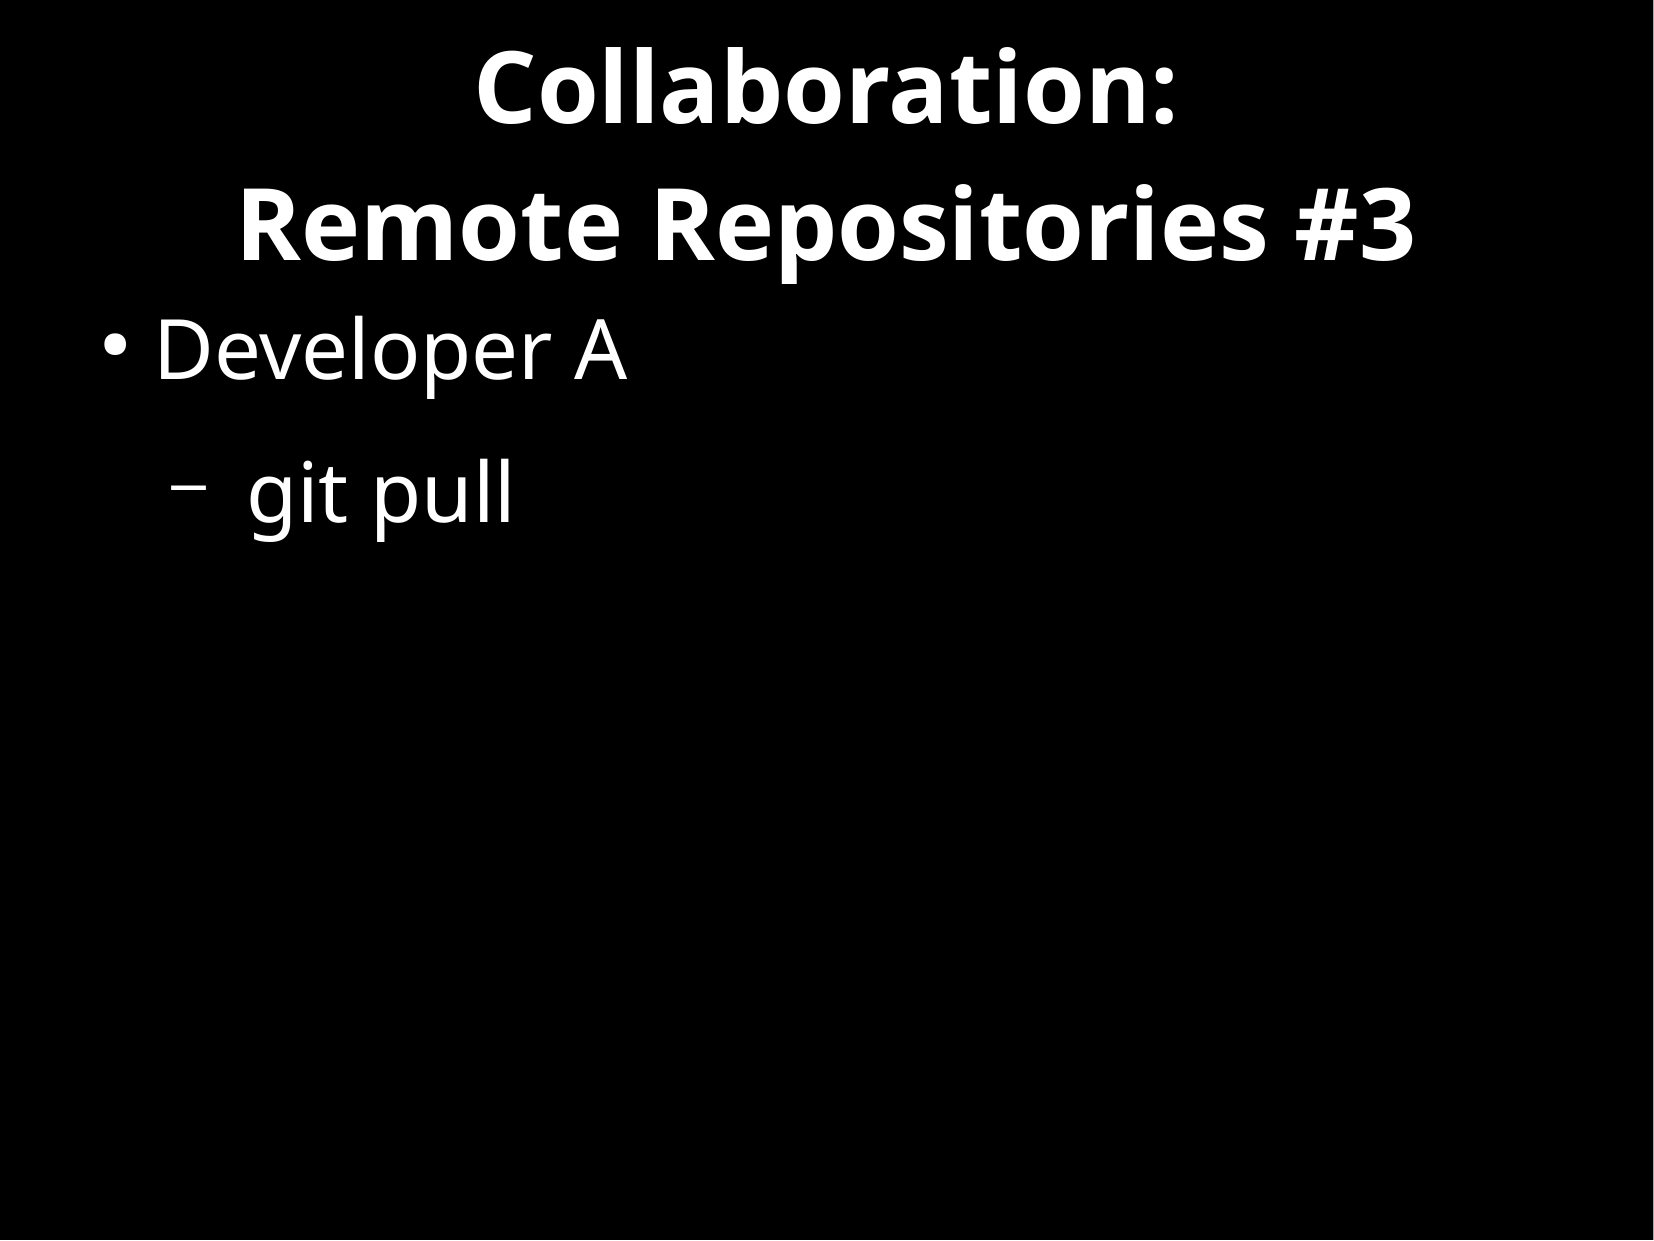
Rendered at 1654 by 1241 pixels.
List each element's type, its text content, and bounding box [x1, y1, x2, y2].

title Collaboration: Remote Repositories #3 [82, 26, 1571, 280]
list Developer A git pull [82, 290, 1571, 1010]
